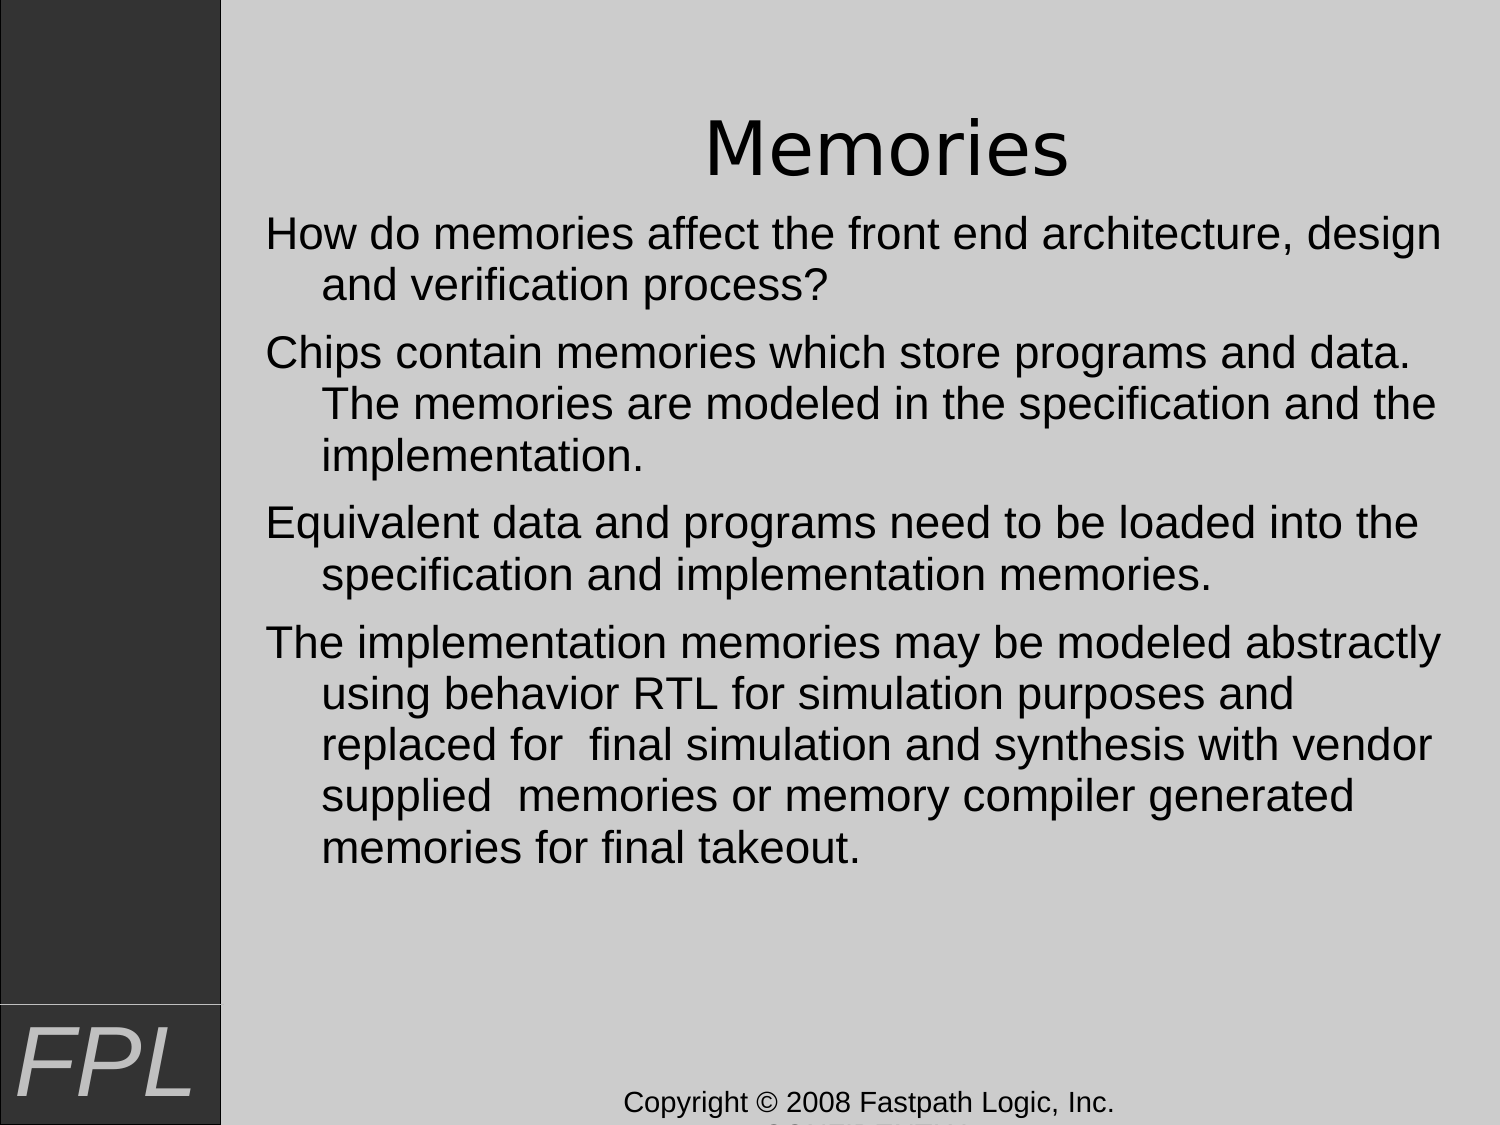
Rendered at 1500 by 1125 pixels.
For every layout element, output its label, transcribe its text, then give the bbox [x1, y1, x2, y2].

list How do memories affect the front end architecture, design and verification process? Chips contain memories which store programs and data. The memories are modeled in the specification and the implementation. Equivalent data and programs need to be loaded into the specification and implementation memories. The implementation memories may be modeled abstractly using behavior RTL for simulation purposes and replaced for final simulation and synthesis with vendor supplied memories or memory compiler generated memories for final takeout. [265, 207, 1456, 1074]
title Memories [387, 52, 1388, 207]
